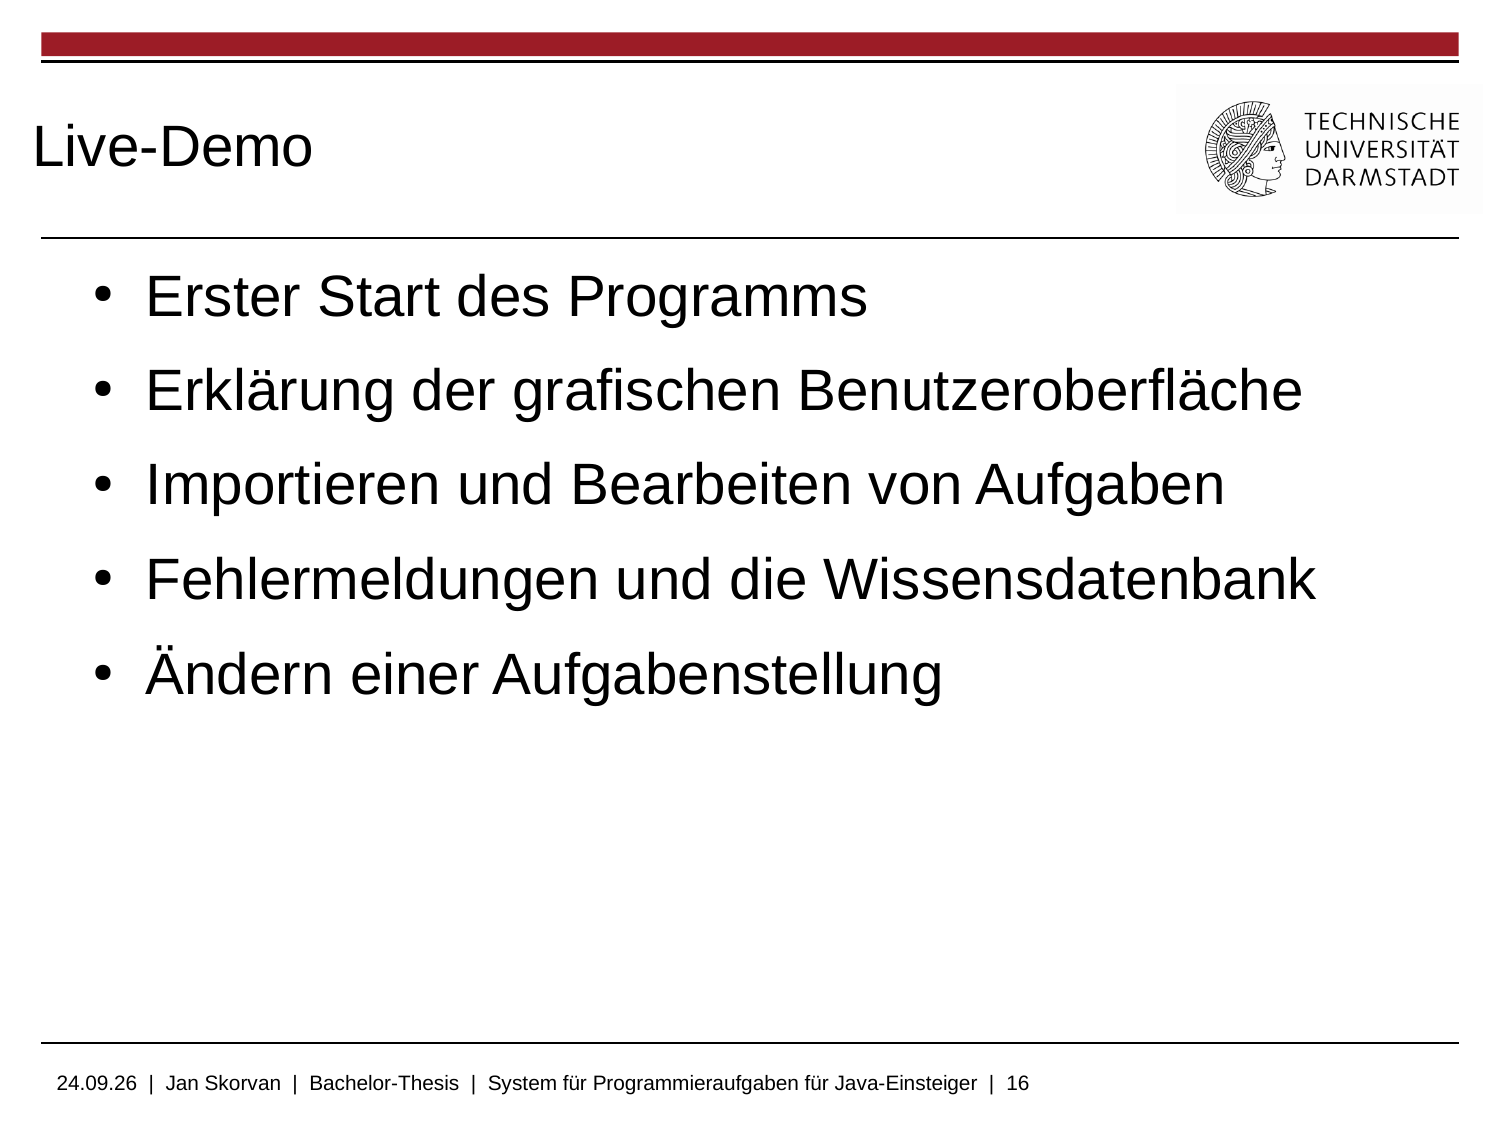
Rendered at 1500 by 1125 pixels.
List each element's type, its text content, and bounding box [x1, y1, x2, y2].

list Erster Start des Programms Erklärung der grafischen Benutzeroberfläche Importieren und Bearbeiten von Aufgaben Fehlermeldungen und die Wissensdatenbank Ändern einer Aufgabenstellung [75, 263, 1425, 916]
title Live-Demo [32, 70, 1123, 222]
